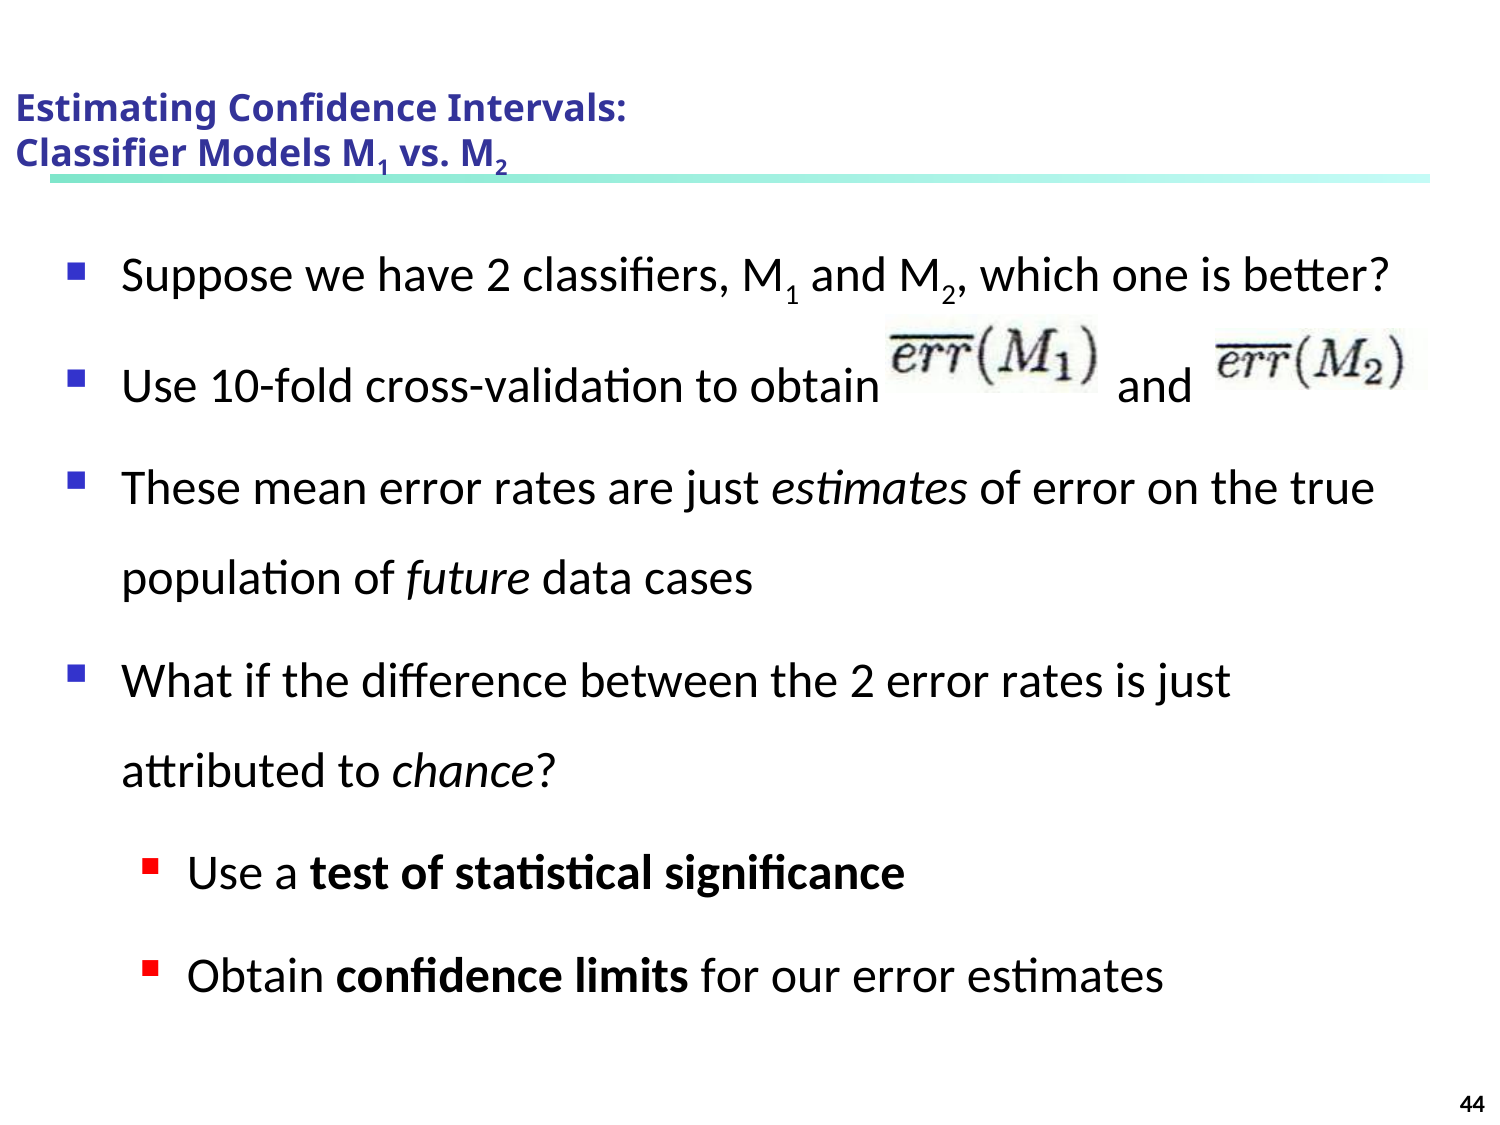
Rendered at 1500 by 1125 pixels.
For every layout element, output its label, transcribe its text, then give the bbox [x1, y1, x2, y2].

title Estimating Confidence Intervals: Classifier Models M1 vs. M2 [0, 0, 1500, 188]
picture [1215, 328, 1428, 390]
list Suppose we have 2 classifiers, M1 and M2, which one is better? Use 10-fold cross-validation to obtain and These mean error rates are just estimates of error on the true population of future data cases What if the difference between the 2 error rates is just attributed to chance? Use a test of statistical significance Obtain confidence limits for our error estimates [49, 199, 1438, 1063]
text_box <number> [1187, 1062, 1500, 1125]
picture [885, 314, 1098, 393]
